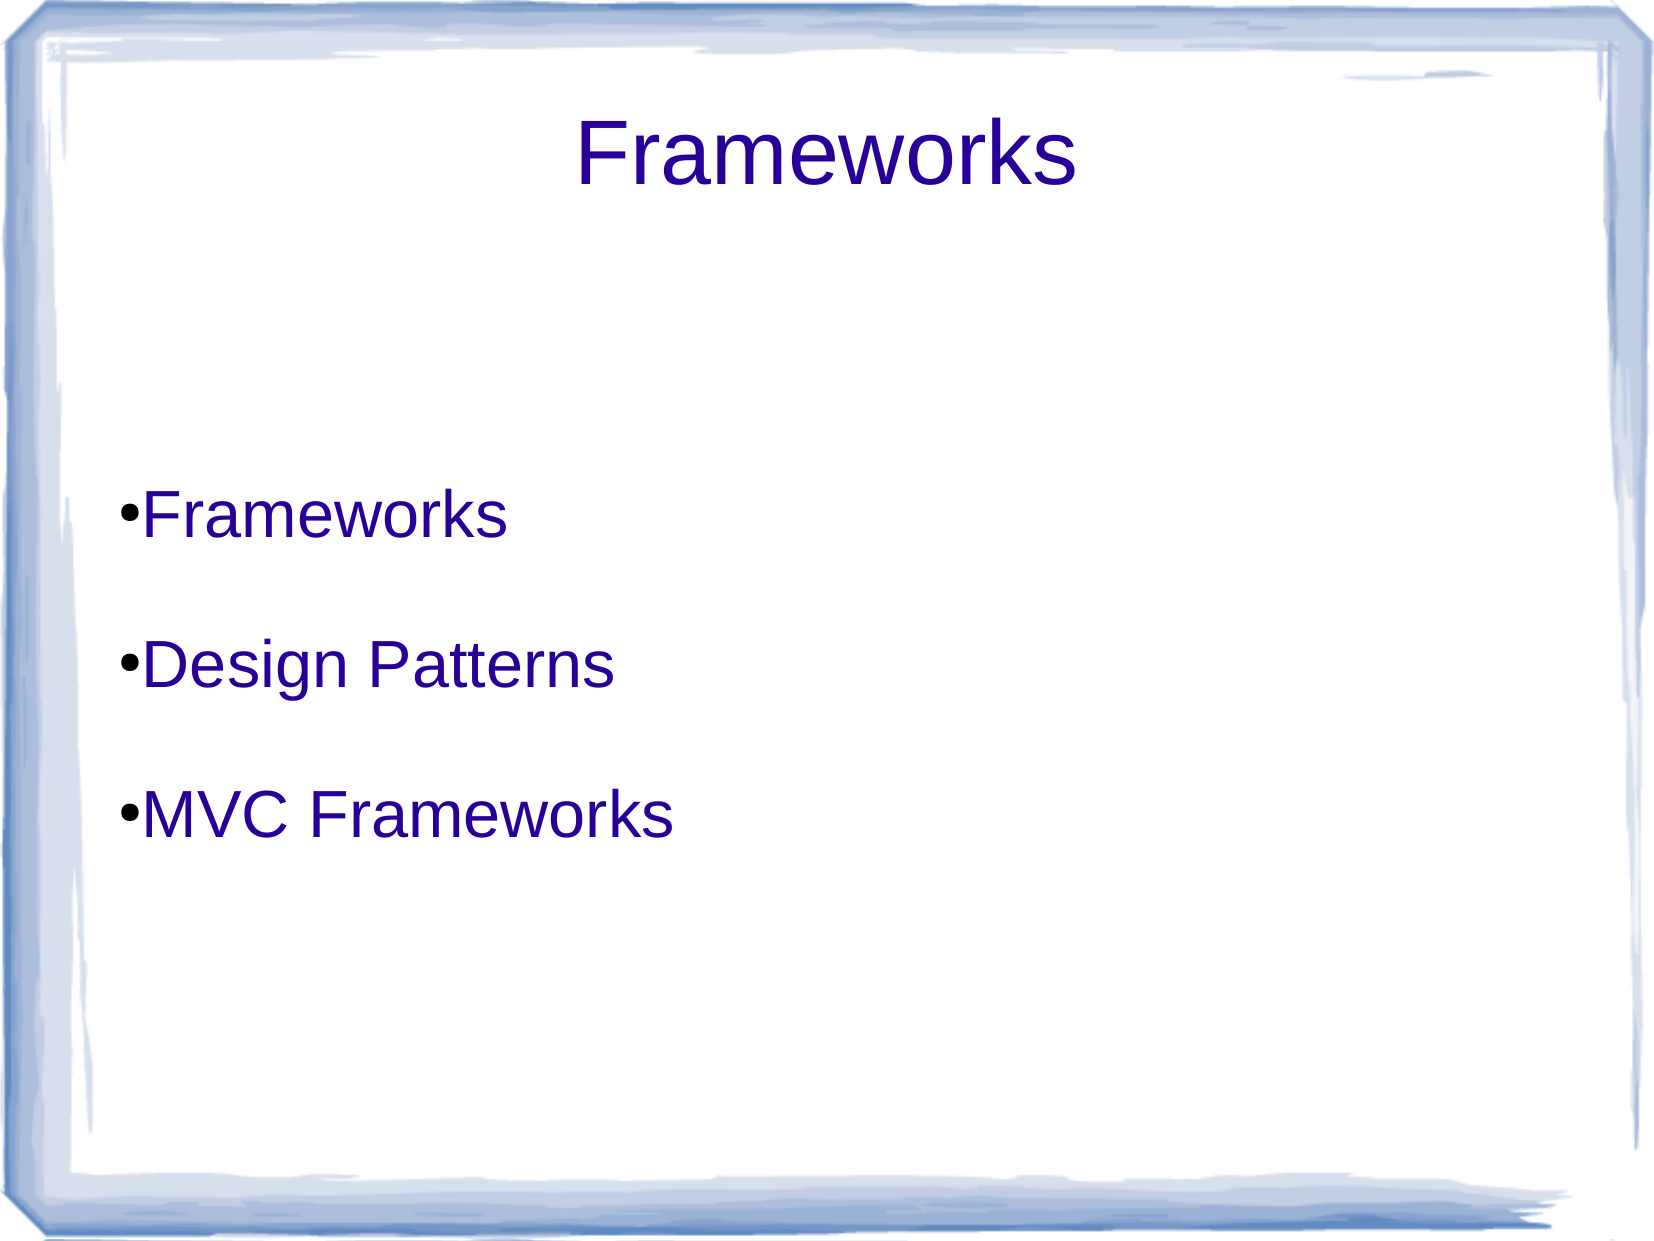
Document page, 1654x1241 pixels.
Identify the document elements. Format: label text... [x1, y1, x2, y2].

picture [0, 0, 1654, 1241]
subtitle Frameworks Design Patterns MVC Frameworks [118, 324, 1571, 1004]
title Frameworks [82, 49, 1571, 257]
